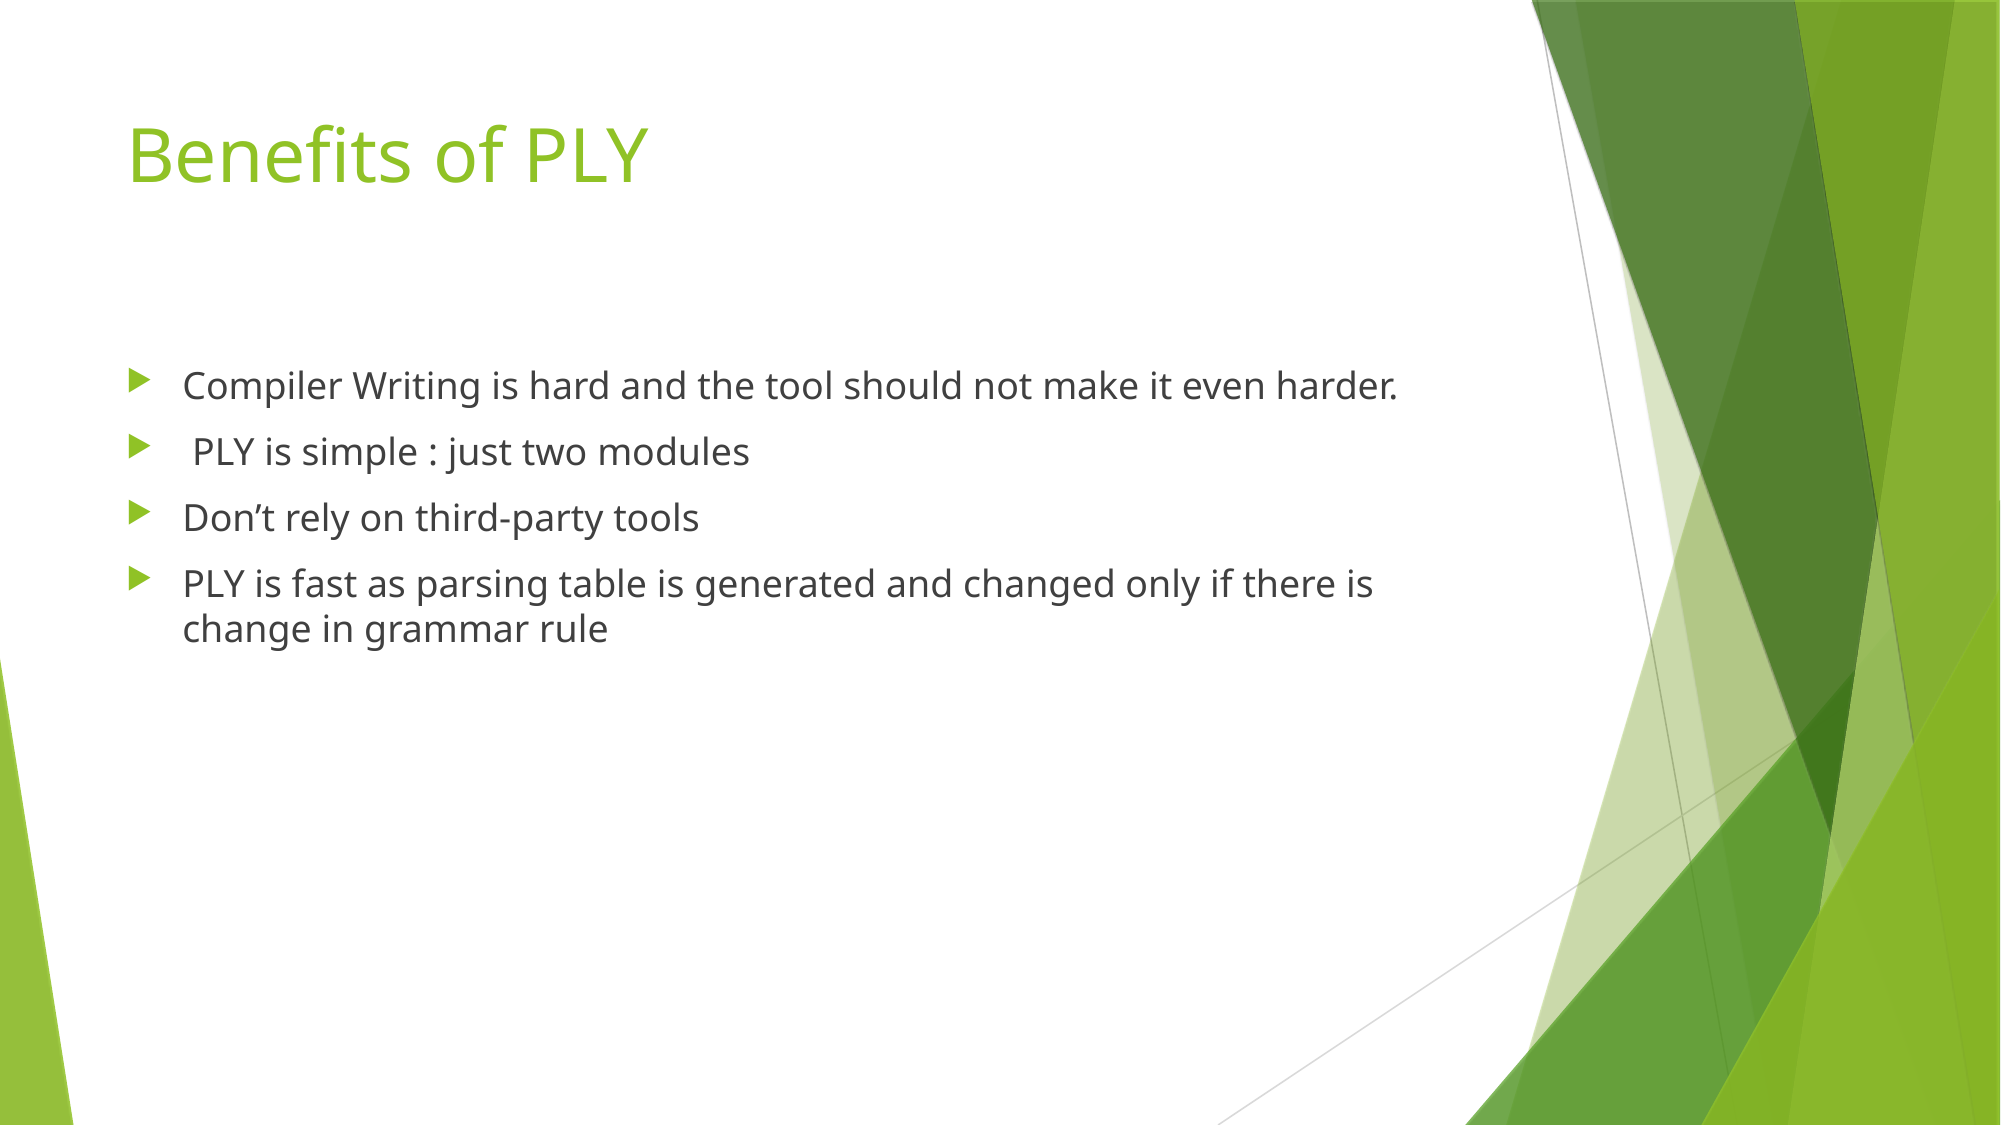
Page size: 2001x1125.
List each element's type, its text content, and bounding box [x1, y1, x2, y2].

title Benefits of PLY [111, 99, 1522, 317]
list Compiler Writing is hard and the tool should not make it even harder. PLY is simple : just two modules Don’t rely on third-party tools PLY is fast as parsing table is generated and changed only if there is change in grammar rule [111, 354, 1522, 992]
